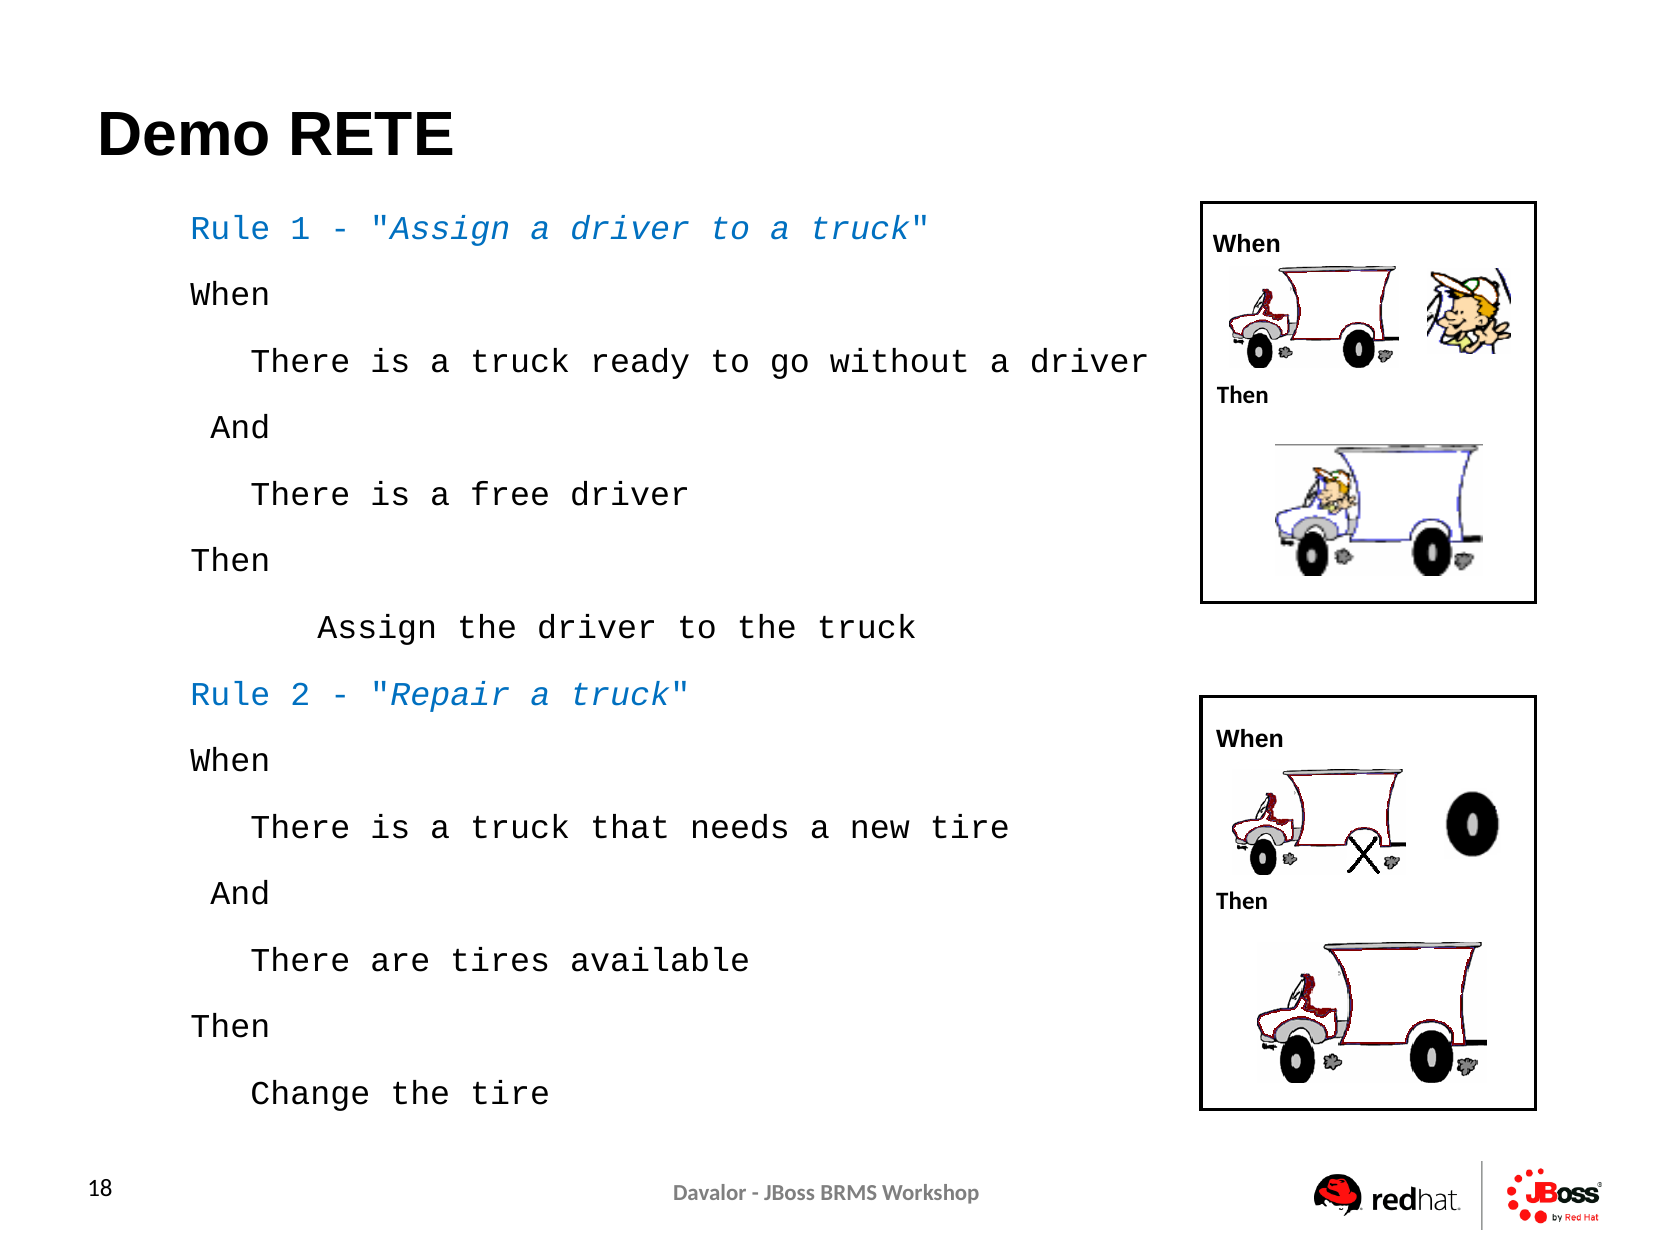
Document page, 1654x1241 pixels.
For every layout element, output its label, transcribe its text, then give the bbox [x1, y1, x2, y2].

picture [1314, 1161, 1602, 1230]
title Demo RETE [82, 95, 1571, 226]
picture [1275, 444, 1483, 576]
picture [1232, 769, 1406, 875]
text_box When [1200, 717, 1385, 763]
text_box When [1197, 222, 1382, 268]
text_box [1201, 697, 1535, 1109]
picture [1427, 268, 1511, 354]
text_box [1202, 202, 1535, 602]
picture [1257, 942, 1487, 1083]
picture [1444, 788, 1501, 859]
text_box Then [1201, 373, 1386, 419]
picture [1229, 266, 1399, 368]
list Rule 1 - "Assign a driver to a truck" When There is a truck ready to go without a driver And There is a free driver Then Assign the driver to the truck Rule 2 - "Repair a truck" When There is a truck that needs a new tire And There are tires available Then Change the tire [86, 202, 1576, 1146]
text_box Then [1200, 879, 1385, 925]
